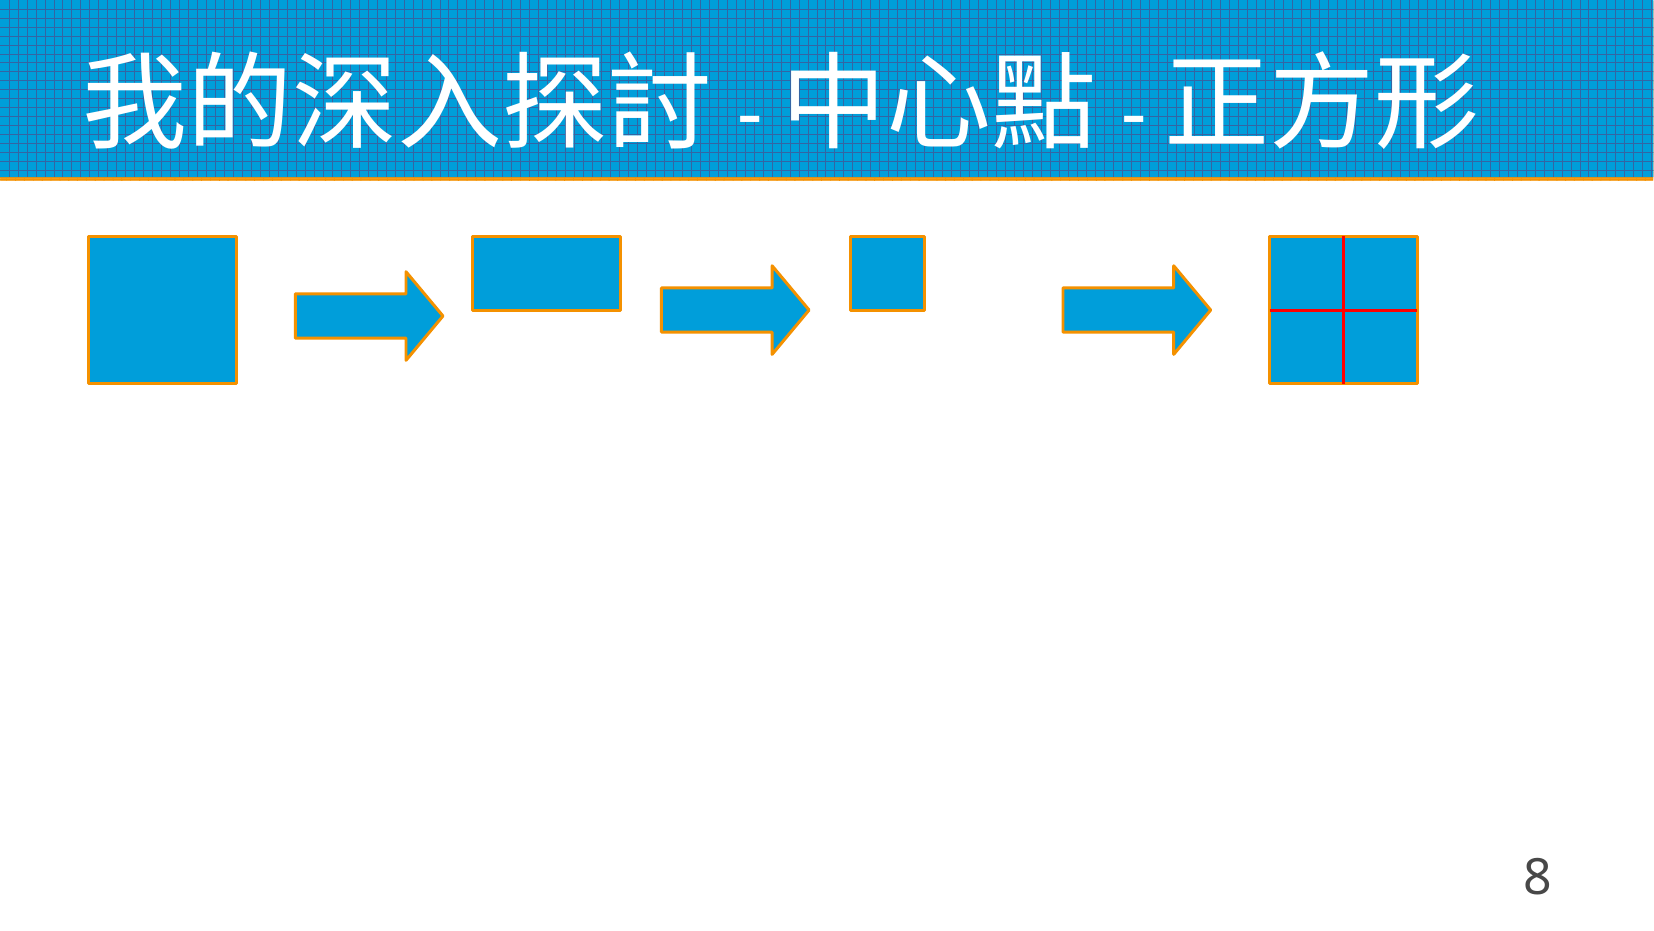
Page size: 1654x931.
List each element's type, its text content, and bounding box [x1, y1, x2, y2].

text_box [1062, 265, 1211, 355]
text_box [88, 236, 237, 384]
text_box [1345, 236, 1418, 384]
text_box [1269, 310, 1342, 384]
text_box [472, 236, 621, 311]
text_box [1269, 236, 1342, 309]
text_box [850, 236, 925, 311]
text_box [661, 265, 810, 355]
title 我的深入探討-中心點-正方形 [82, 14, 1571, 171]
text_box [295, 271, 443, 361]
